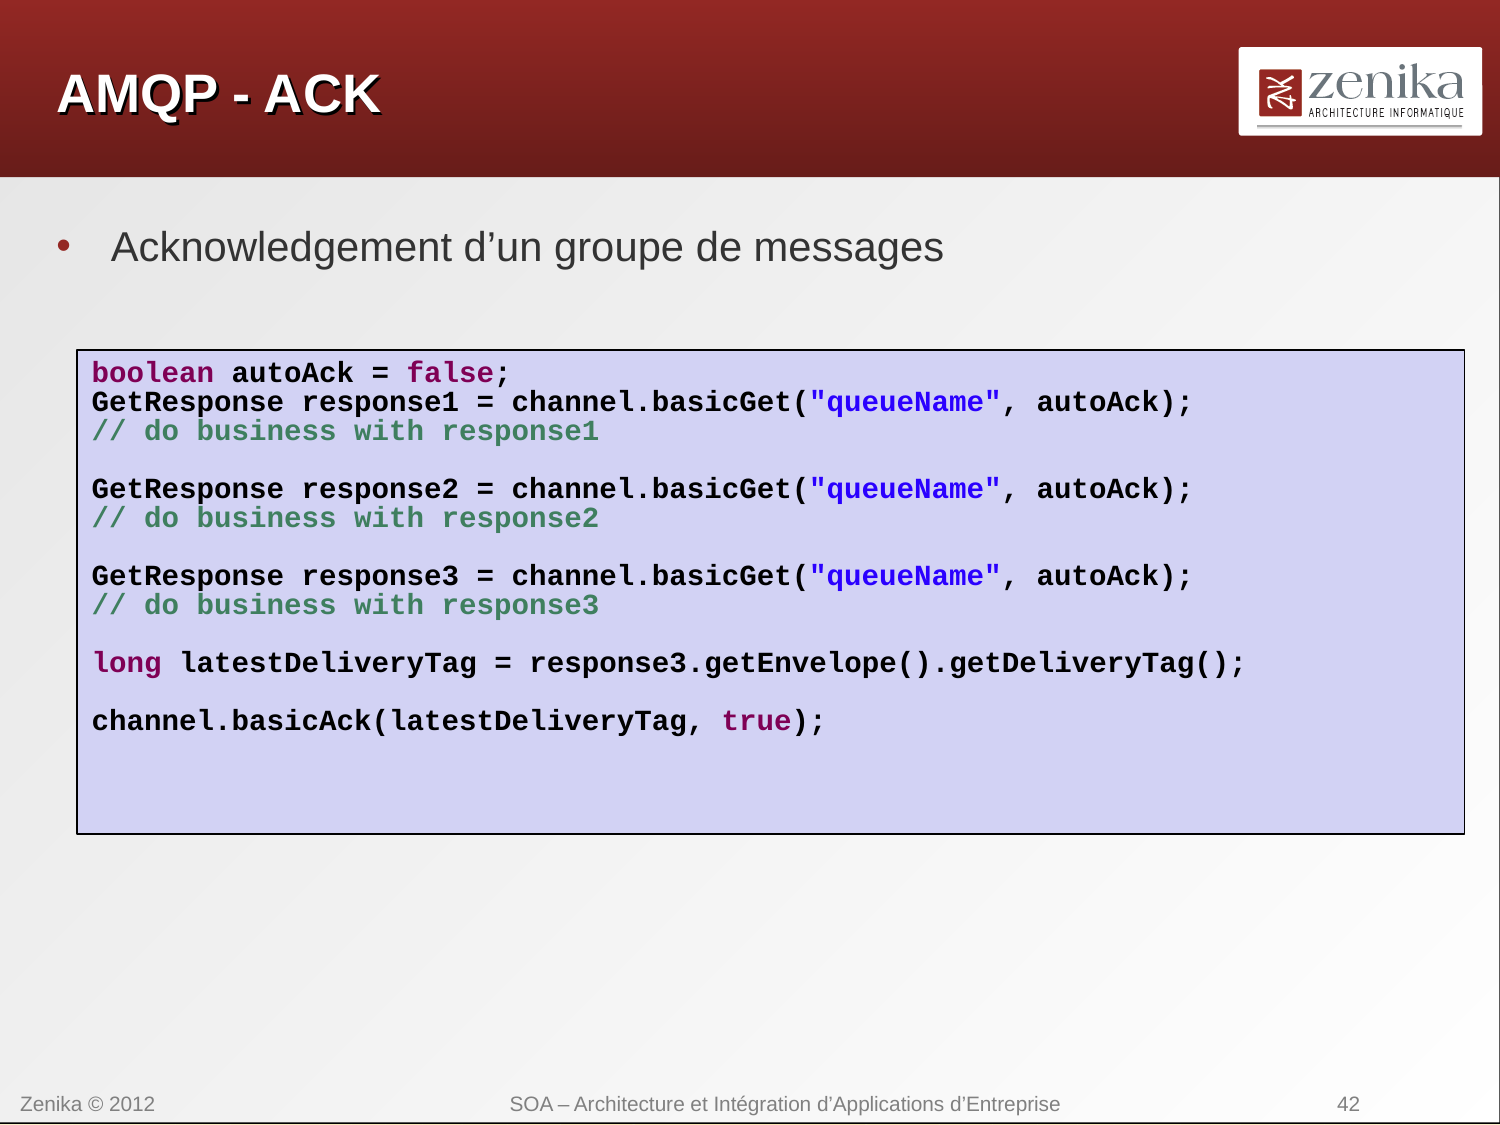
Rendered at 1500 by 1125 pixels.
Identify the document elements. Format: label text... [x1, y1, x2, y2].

text_box boolean autoAck = false; GetResponse response1 = channel.basicGet("queueName", autoAck); // do business with response1 GetResponse response2 = channel.basicGet("queueName", autoAck); // do business with response2 GetResponse response3 = channel.basicGet("queueName", autoAck); // do business with response3 long latestDeliveryTag = response3.getEnvelope().getDeliveryTag(); channel.basicAck(latestDeliveryTag, true); [76, 350, 1465, 835]
text_box AMQP - ACK [41, 16, 1223, 178]
text_box Acknowledgement d’un groupe de messages [41, 221, 1452, 1031]
